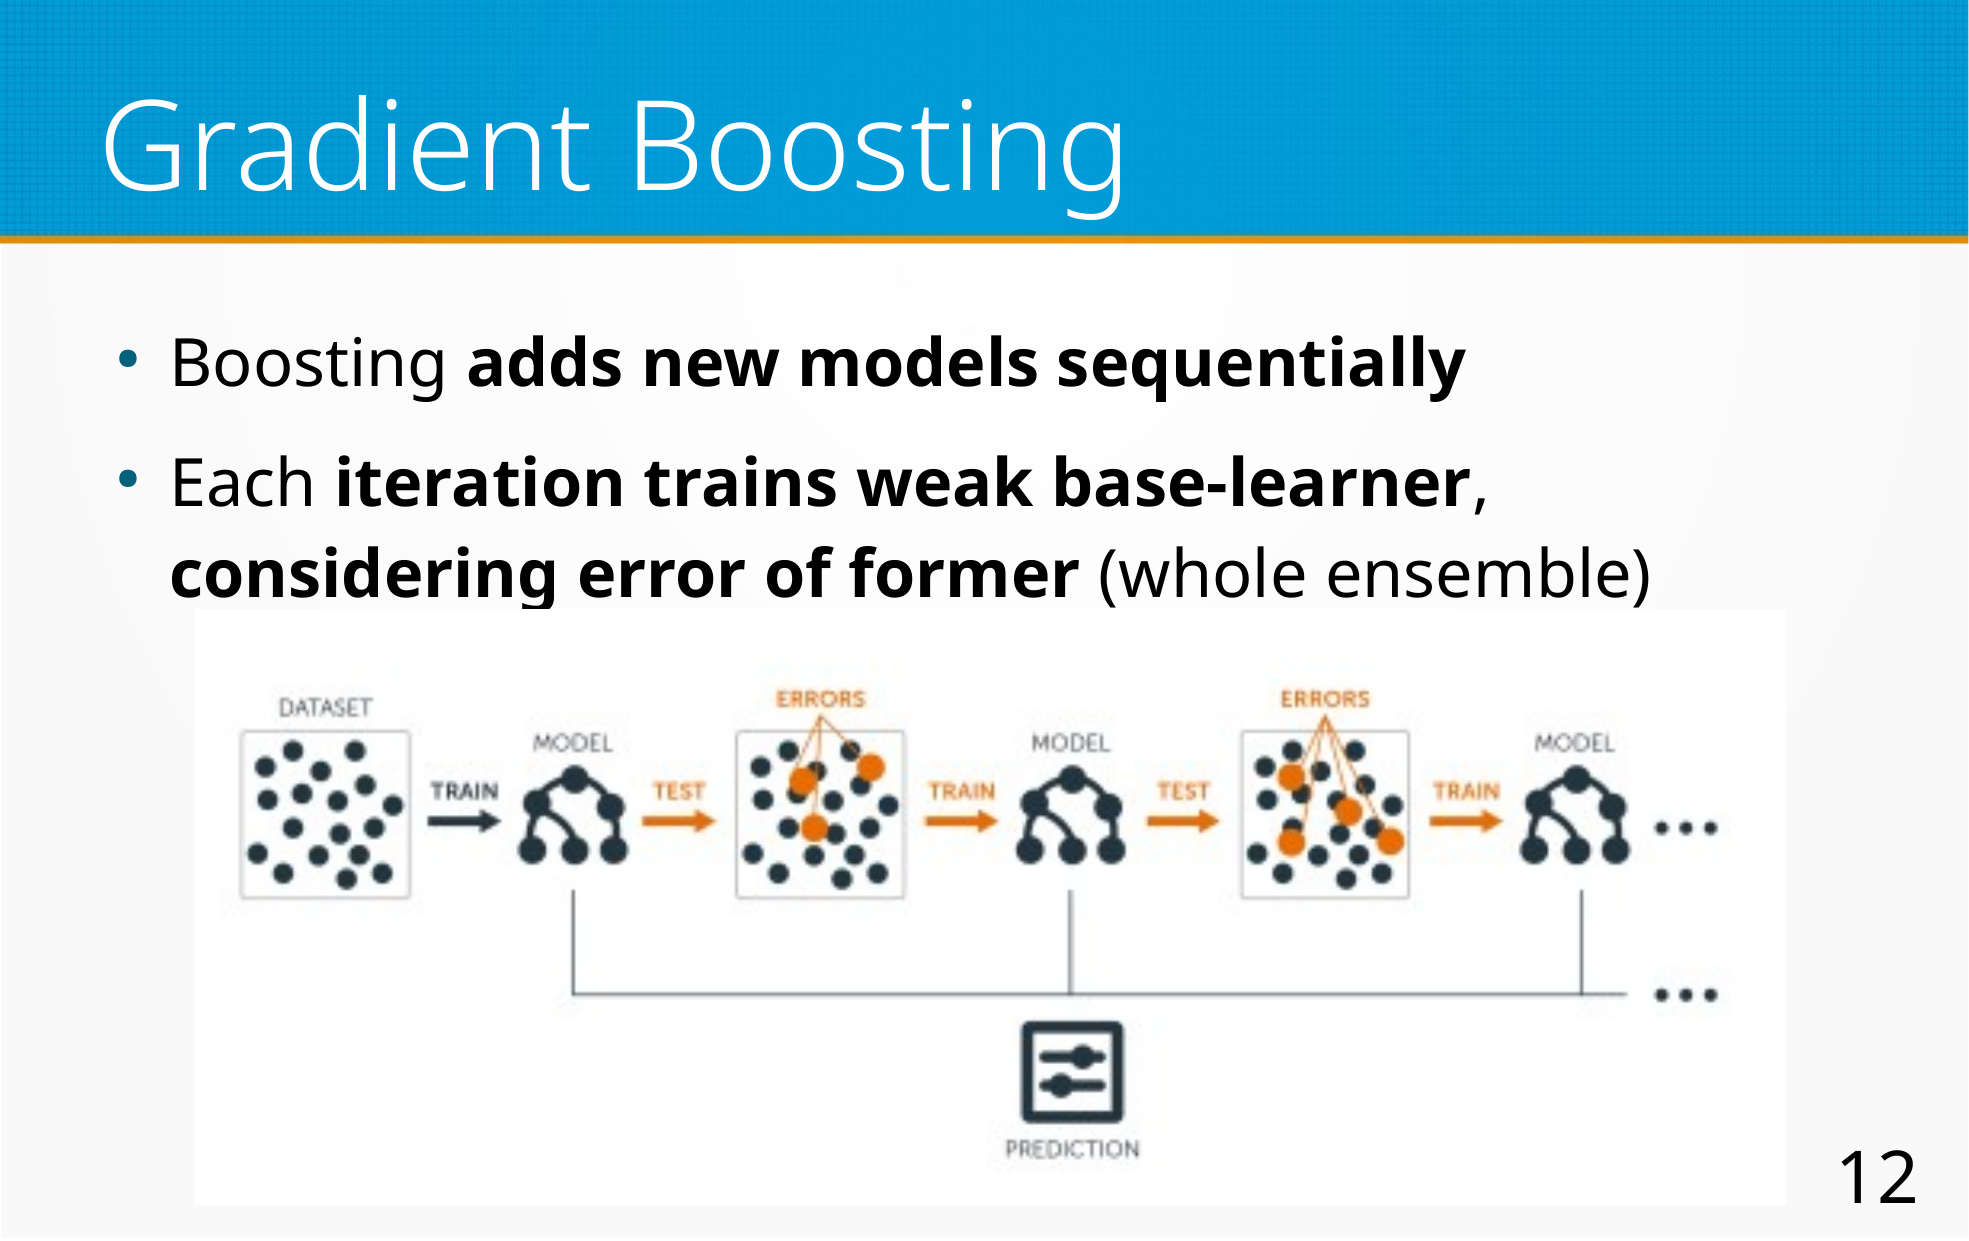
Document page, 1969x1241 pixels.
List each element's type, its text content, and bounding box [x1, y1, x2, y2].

picture [0, 233, 1969, 1241]
title Gradient Boosting [98, 19, 1870, 227]
text_box 12 [1830, 1127, 1966, 1224]
list Boosting adds new models sequentially Each iteration trains weak base-learner, considering error of former (whole ensemble) [98, 315, 1861, 1081]
